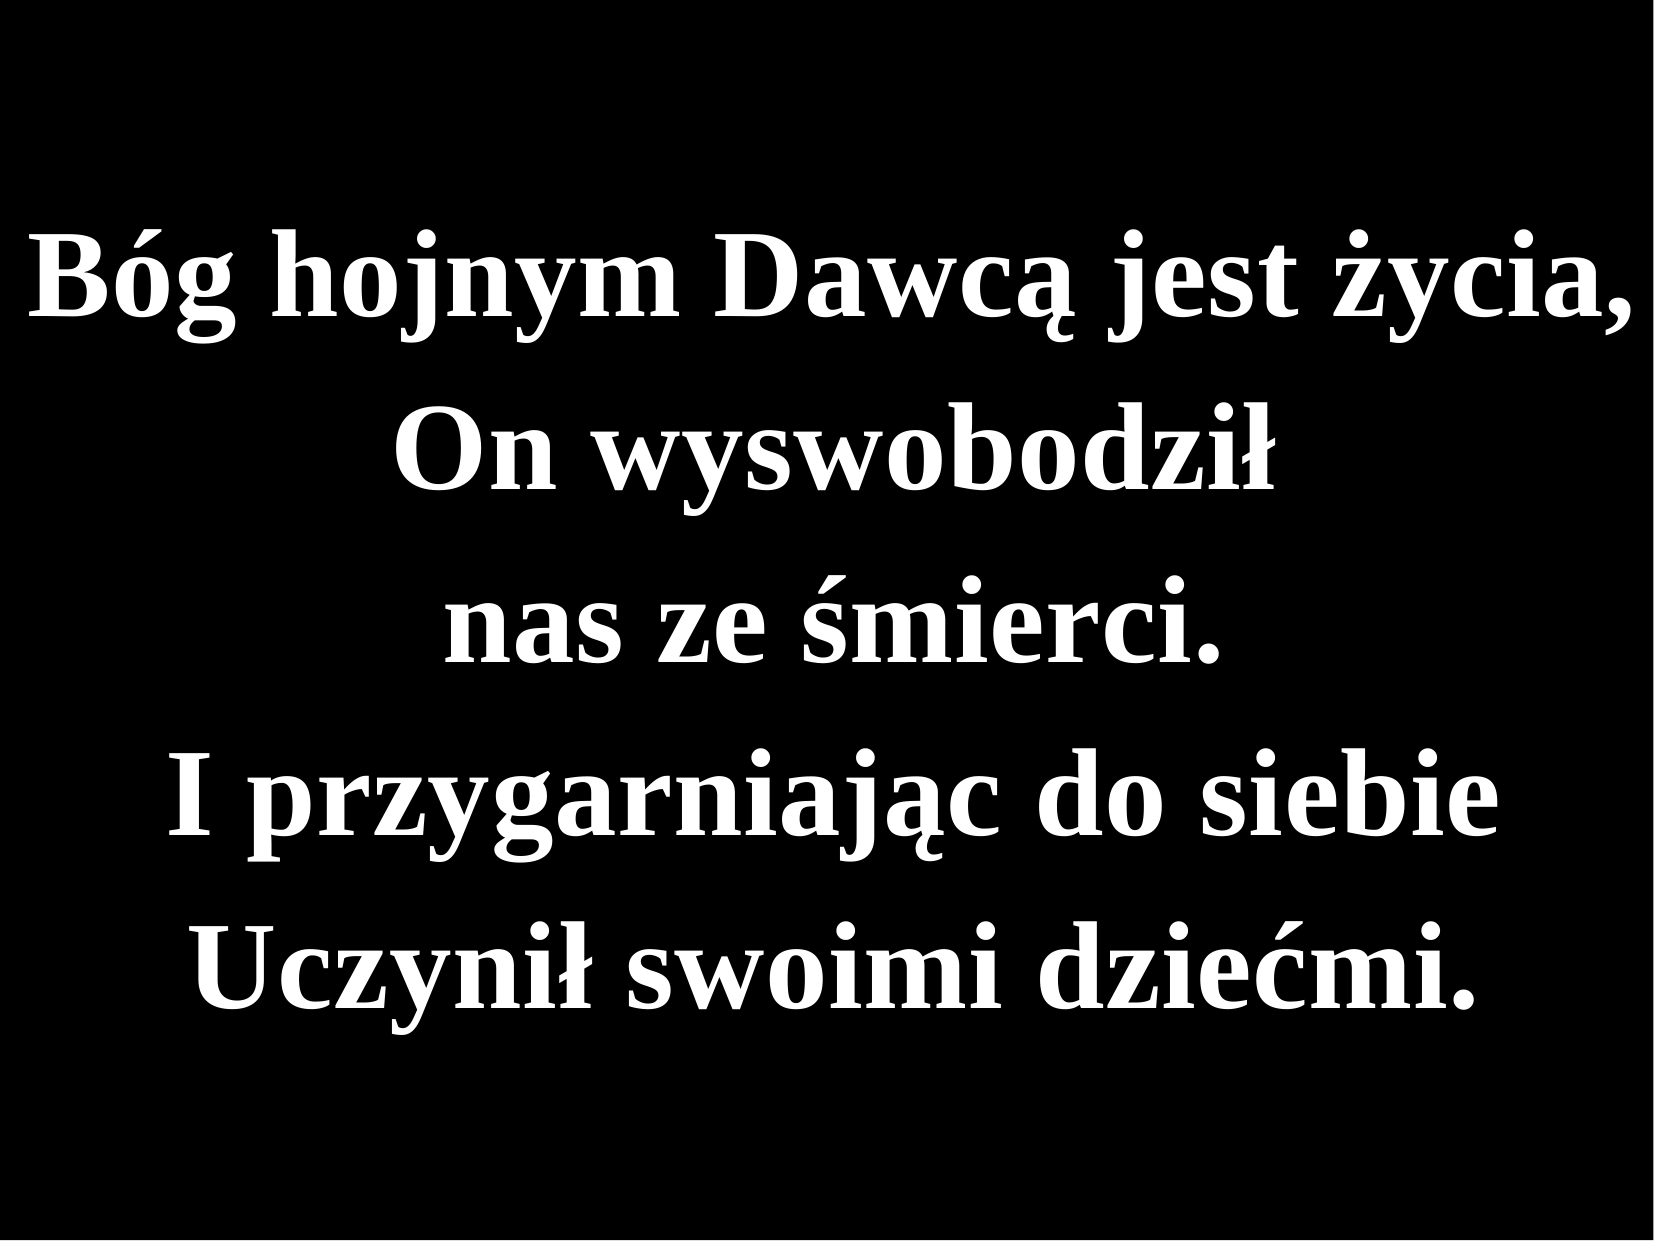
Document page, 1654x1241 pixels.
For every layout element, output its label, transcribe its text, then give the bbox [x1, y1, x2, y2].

title Bóg hojnym Dawcą jest życia, ppp On wyswobodził ppp nas ze śmierci. ppp I przygarniając do siebie ppp Uczynił swoimi dziećmi. [0, 0, 1654, 1241]
